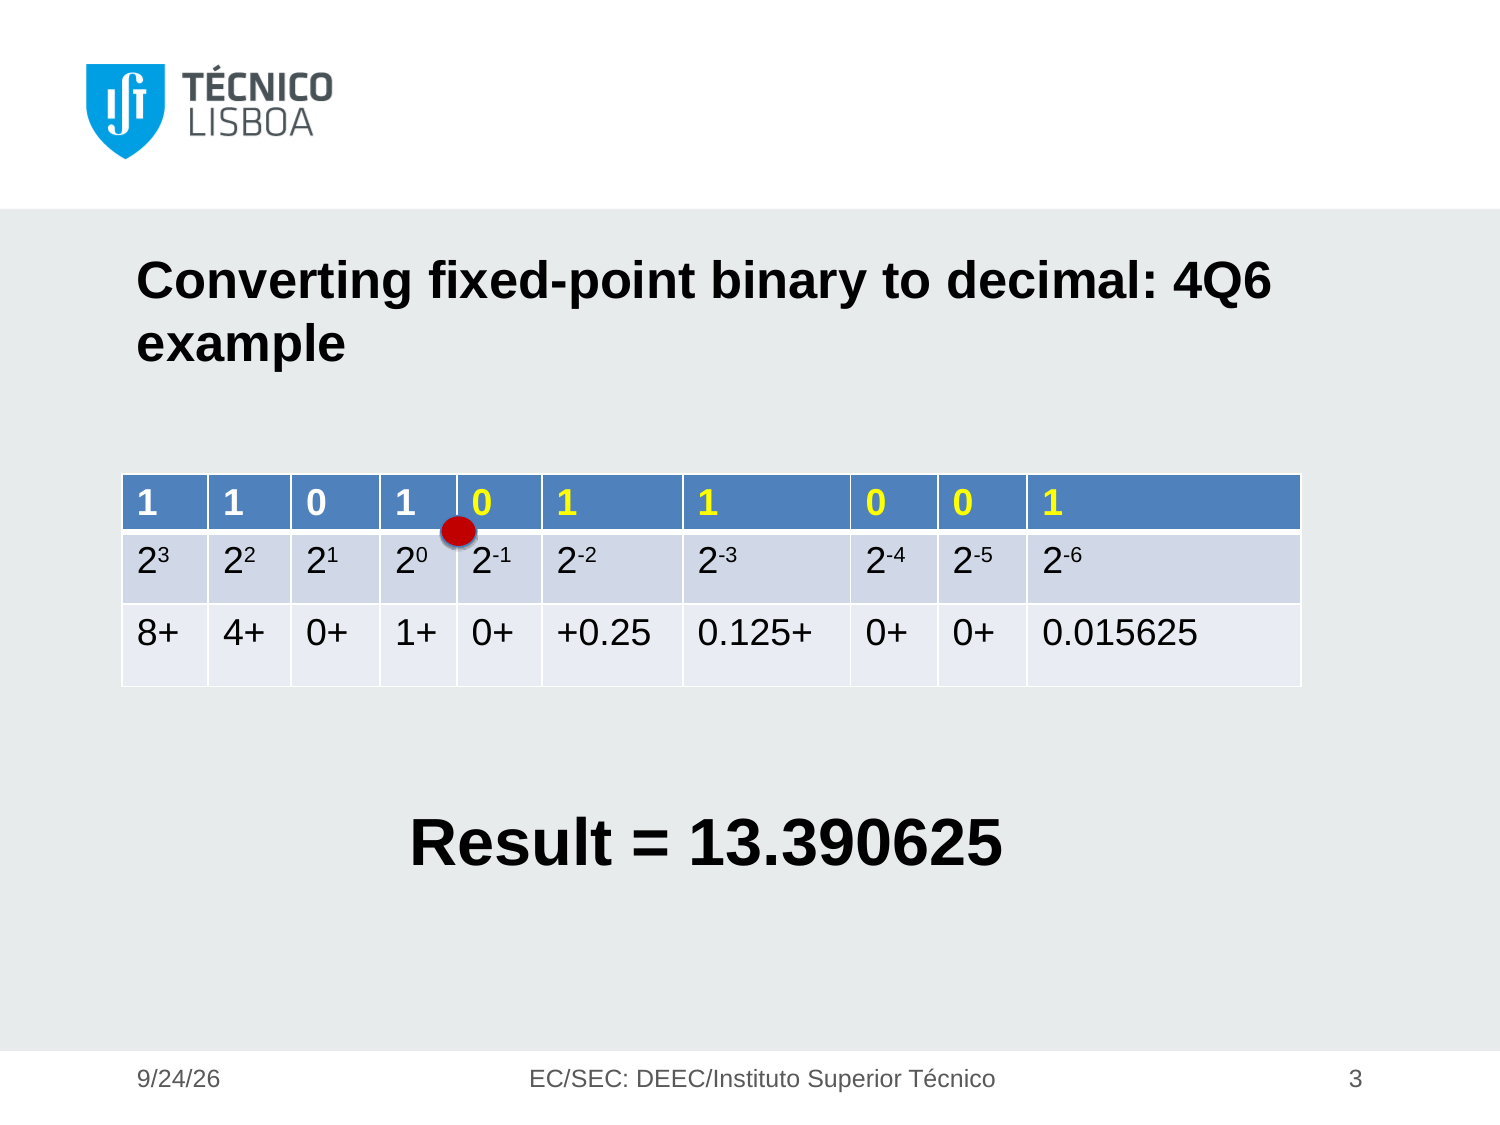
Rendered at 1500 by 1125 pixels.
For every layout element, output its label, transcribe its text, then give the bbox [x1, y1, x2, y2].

footer EC/SEC: DEEC/Instituto Superior Técnico [512, 1052, 1021, 1103]
table_cell 2-5 [939, 535, 1026, 603]
picture [0, 0, 1500, 1125]
table_cell 0+ [851, 605, 937, 686]
table_header 1 [381, 475, 456, 529]
table_cell 1+ [381, 605, 456, 686]
table_header 0 [292, 475, 379, 529]
table_header 1 [123, 475, 207, 529]
table_cell 0+ [292, 605, 379, 686]
table_cell 22 [209, 535, 290, 603]
table_cell 2-6 [1028, 535, 1300, 603]
table_cell 4+ [209, 605, 290, 686]
table_cell 0.125+ [684, 605, 850, 686]
table_header 0 [458, 475, 541, 529]
table_cell 2-3 [684, 535, 850, 603]
table_cell 0+ [458, 605, 541, 686]
table_cell 2-1 [458, 535, 541, 603]
title Converting fixed-point binary to decimal: 4Q6 example [121, 237, 1378, 381]
table_header 1 [1028, 475, 1300, 529]
table_cell 2-4 [851, 535, 937, 603]
table_cell 8+ [123, 605, 207, 686]
table_cell 0+ [939, 605, 1026, 686]
table_header 1 [209, 475, 290, 529]
text_box [440, 515, 477, 547]
table_header 0 [851, 475, 937, 529]
table_header 1 [684, 475, 850, 529]
slide_number <number> [1077, 1052, 1378, 1103]
table_cell 0.015625 [1028, 605, 1300, 686]
table_cell 20 [381, 535, 456, 603]
slide_number 11/15/18 [121, 1052, 425, 1103]
table_cell +0.25 [543, 605, 682, 686]
table_cell 21 [292, 535, 379, 603]
table_header 0 [939, 475, 1026, 529]
text_box Result = 13.390625 [394, 791, 1019, 887]
table_header 1 [543, 475, 682, 529]
table_cell 23 [123, 535, 207, 603]
table_cell 2-2 [543, 535, 682, 603]
